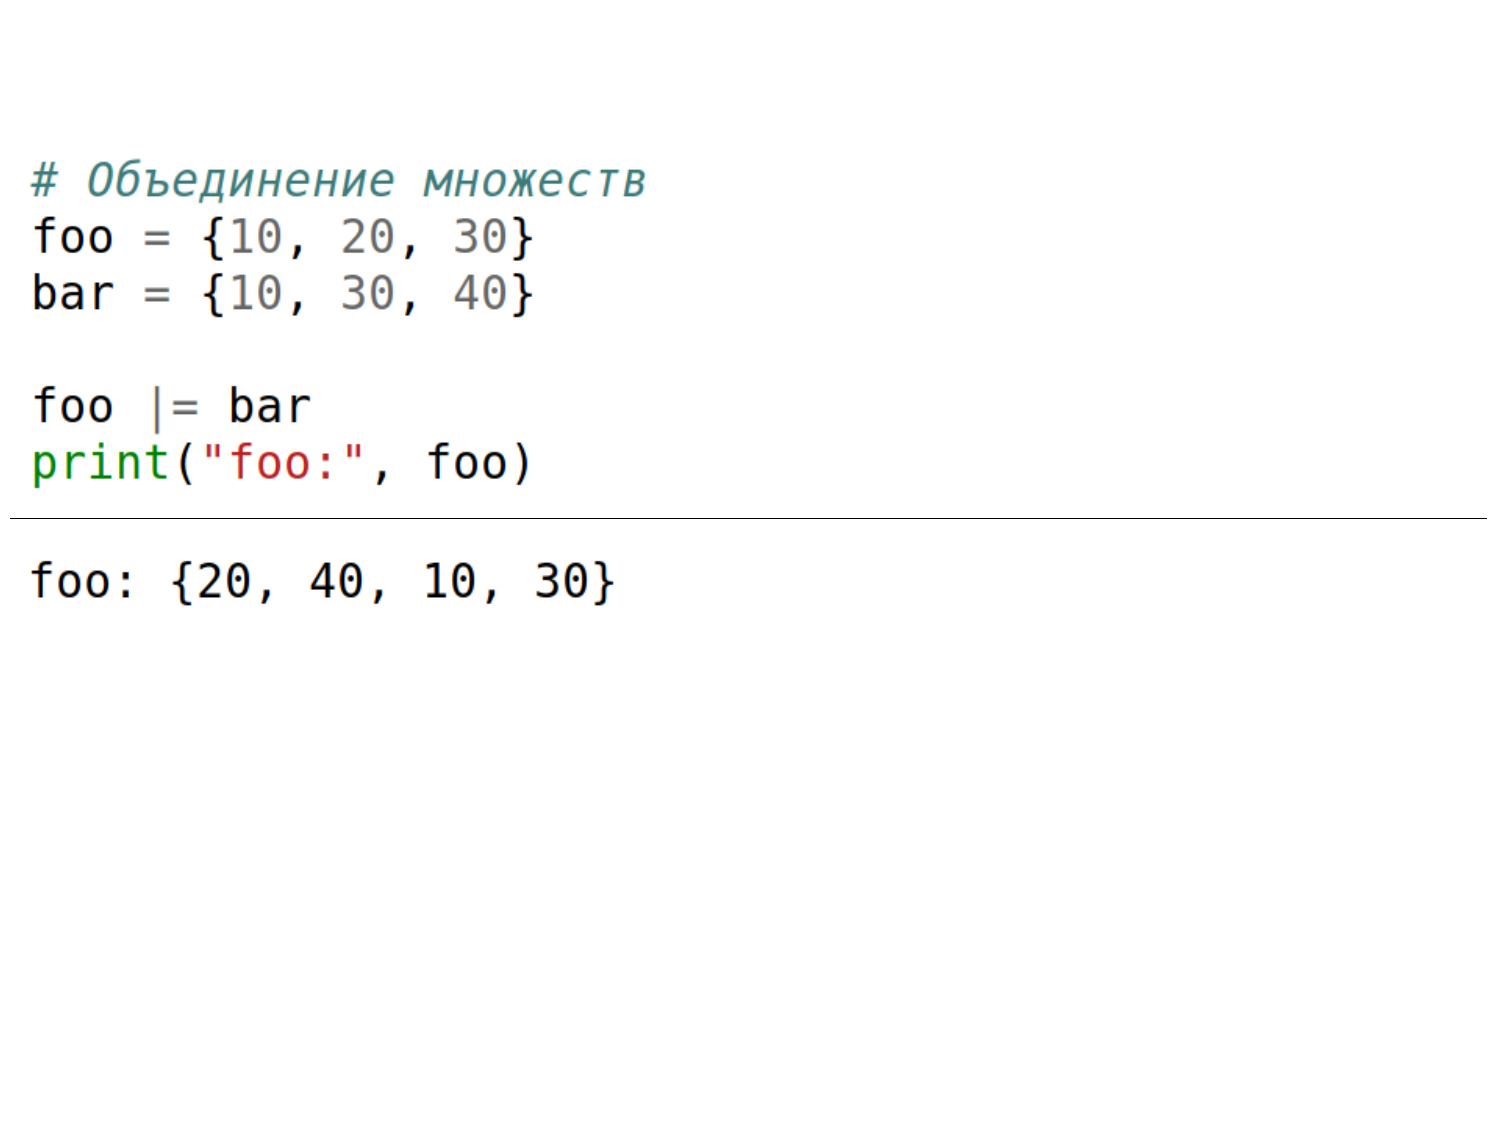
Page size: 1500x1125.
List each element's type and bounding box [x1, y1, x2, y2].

picture [18, 148, 665, 504]
picture [18, 544, 626, 623]
